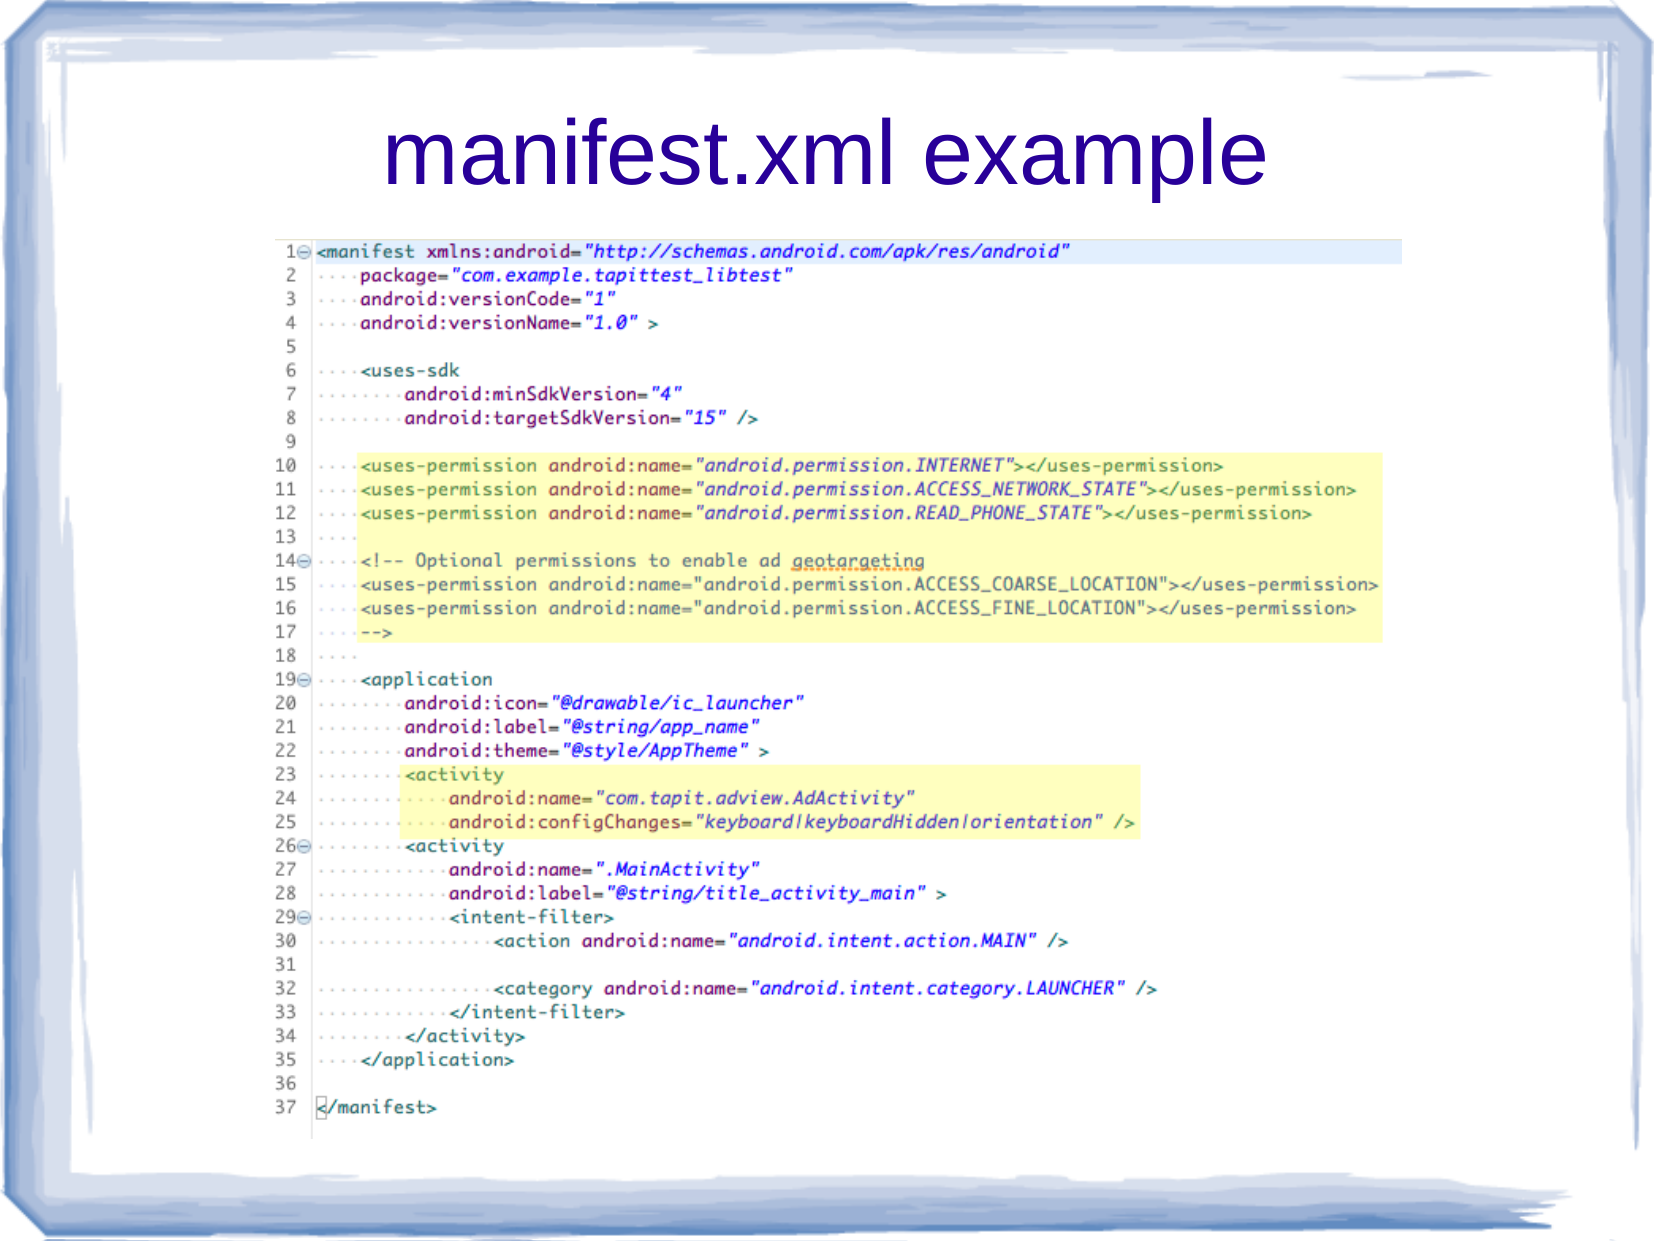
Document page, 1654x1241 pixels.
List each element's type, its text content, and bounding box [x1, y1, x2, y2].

title manifest.xml example [82, 49, 1571, 257]
picture [0, 0, 1654, 1241]
